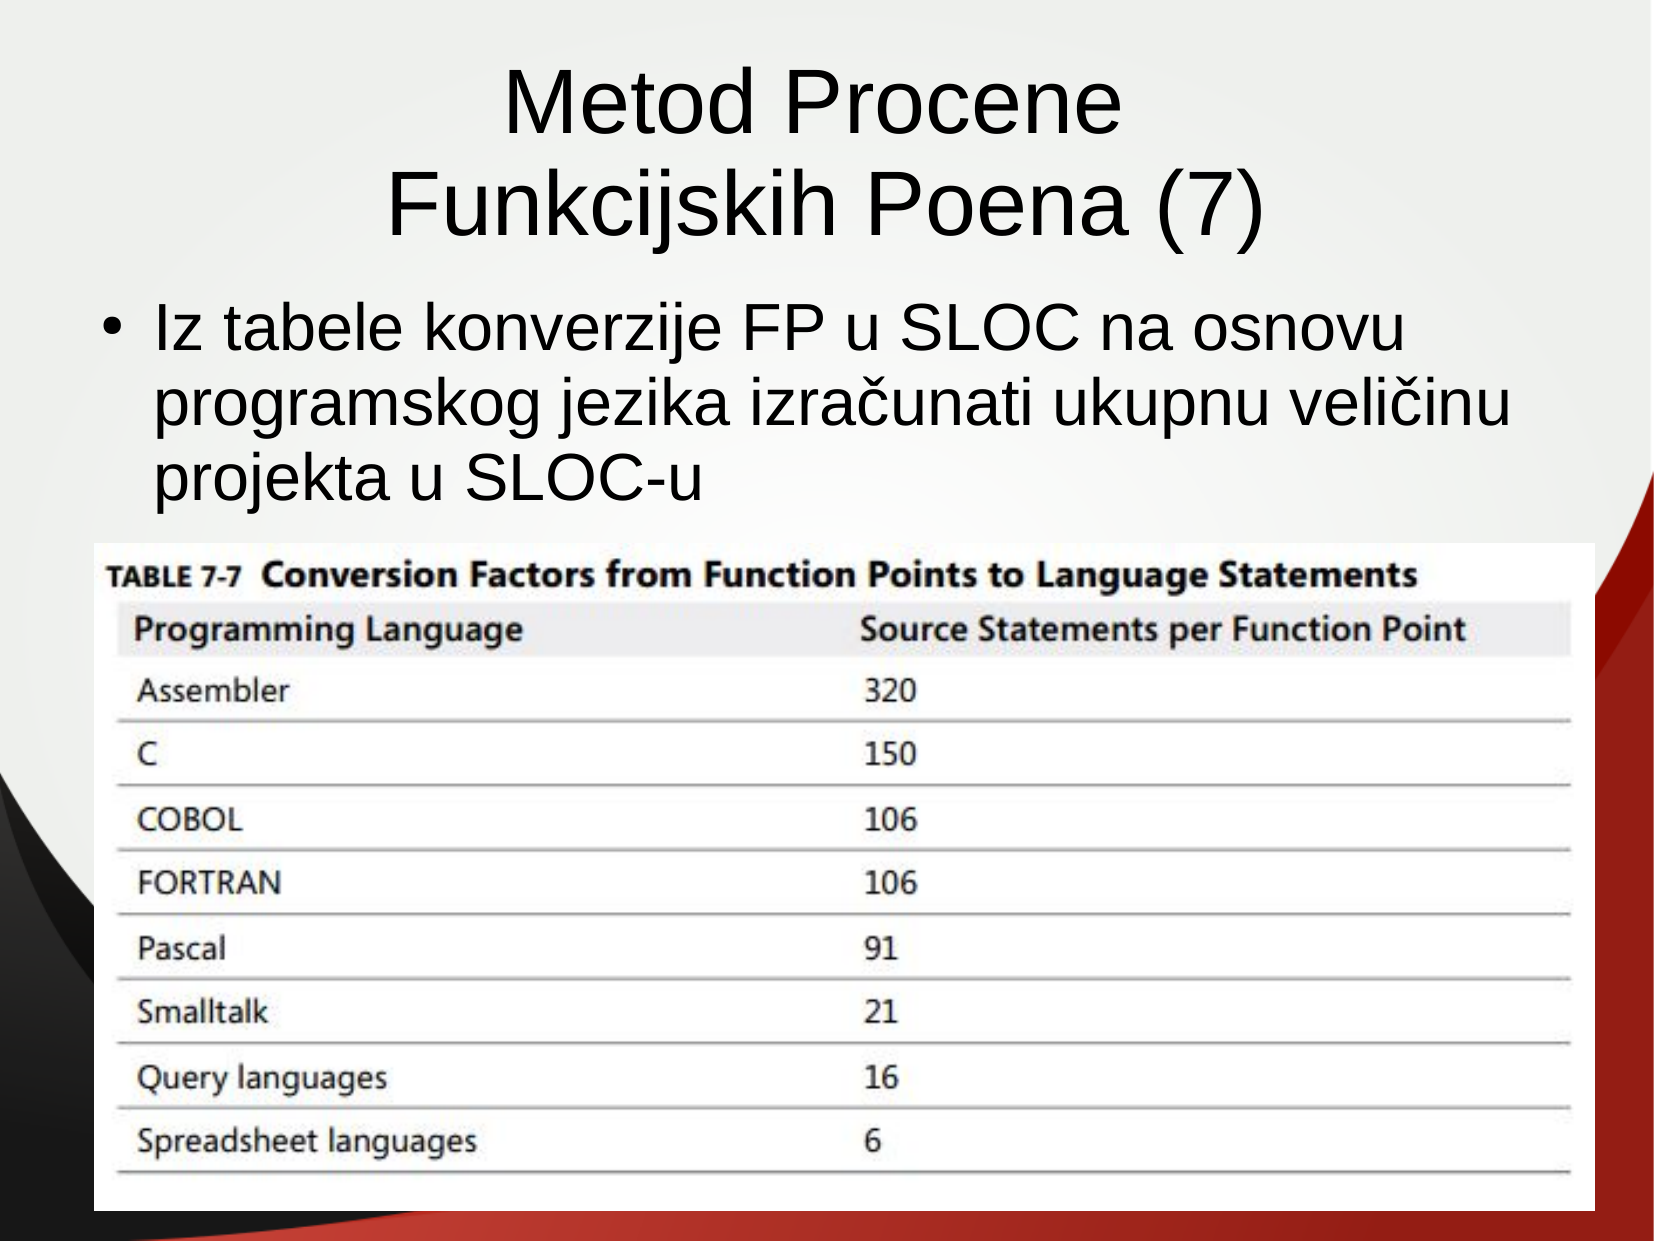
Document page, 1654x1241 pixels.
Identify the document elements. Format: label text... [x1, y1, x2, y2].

picture [0, 0, 1654, 1241]
title Metod Procene Funkcijskih Poena (7) [82, 49, 1571, 257]
list Iz tabele konverzije FP u SLOC na osnovu programskog jezika izračunati ukupnu veličinu projekta u SLOC-u [82, 290, 1571, 1010]
